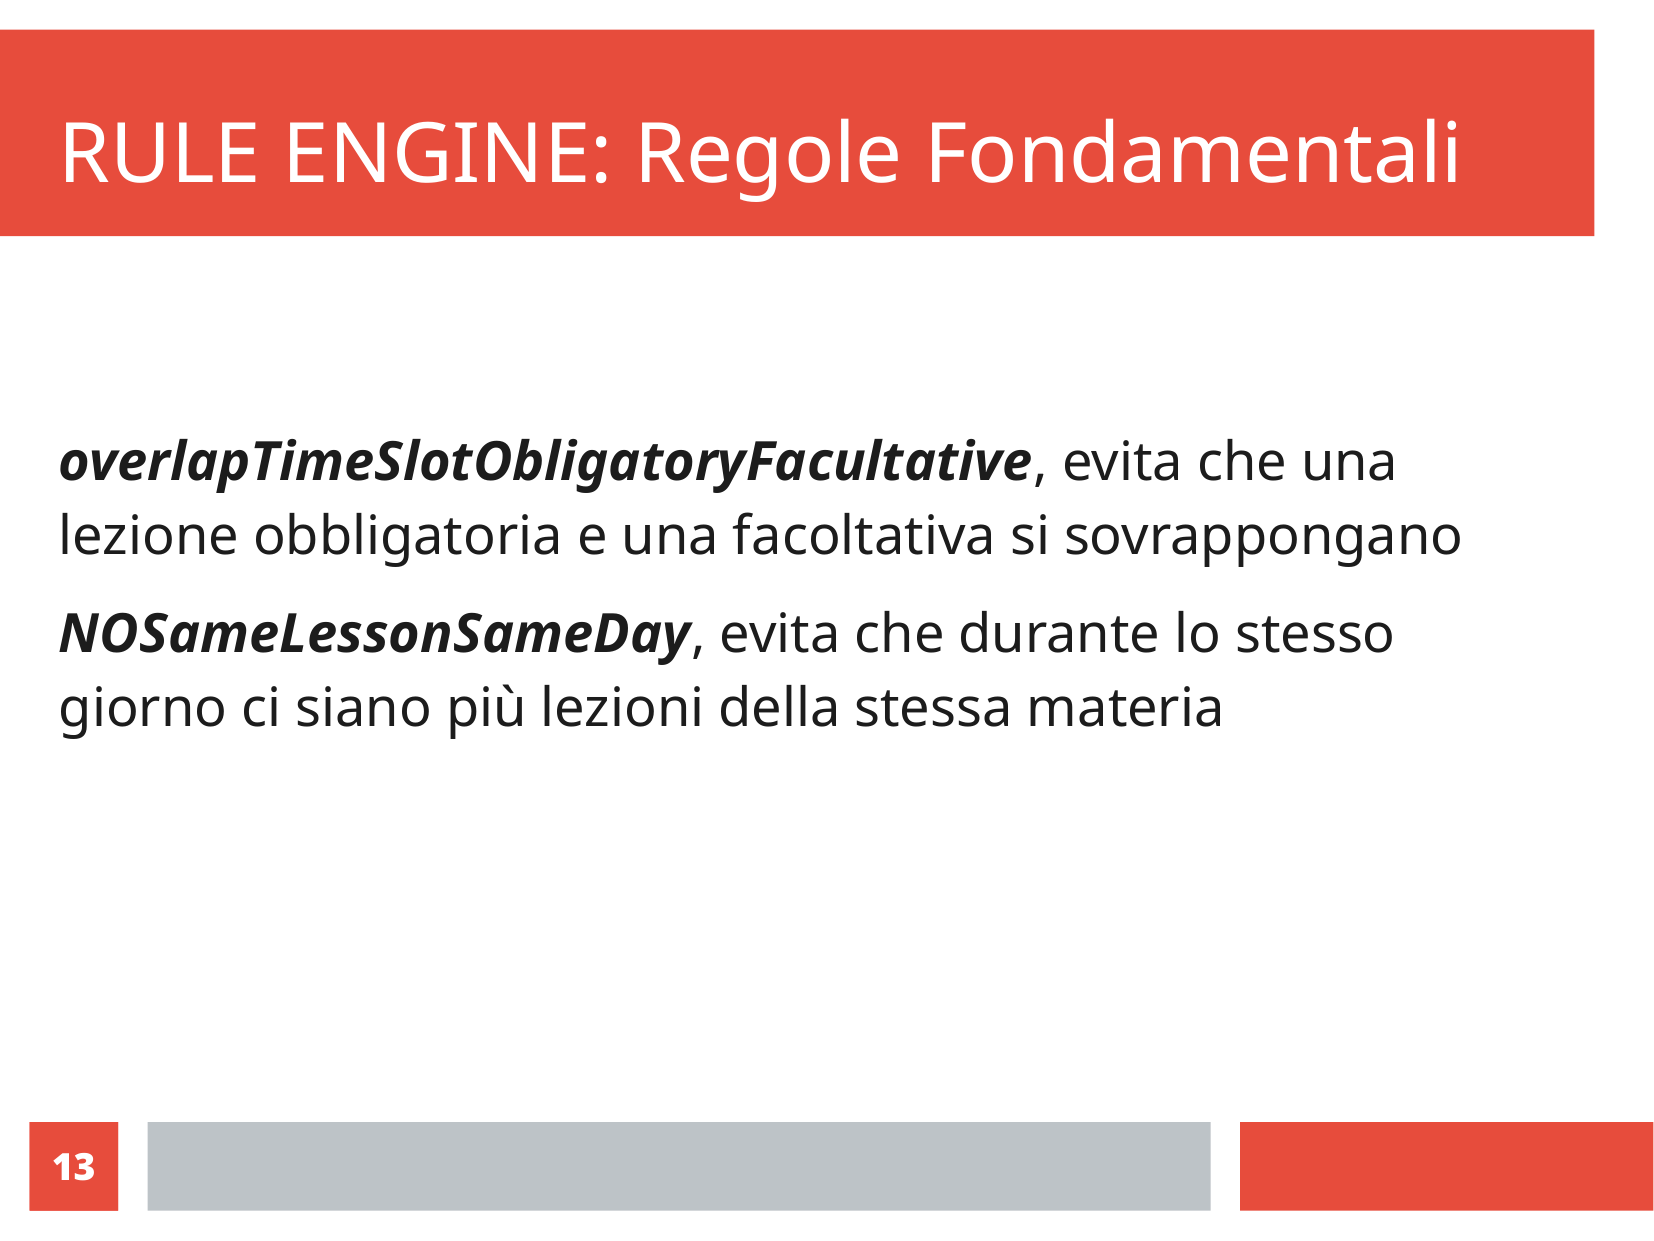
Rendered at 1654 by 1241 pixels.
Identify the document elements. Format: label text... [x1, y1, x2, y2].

list overlapTimeSlotObligatoryFacultative, evita che una lezione obbligatoria e una facoltativa si sovrappongano NOSameLessonSameDay, evita che durante lo stesso giorno ci siano più lezioni della stessa materia [59, 324, 1565, 1093]
title RULE ENGINE: Regole Fondamentali [59, 59, 1595, 207]
